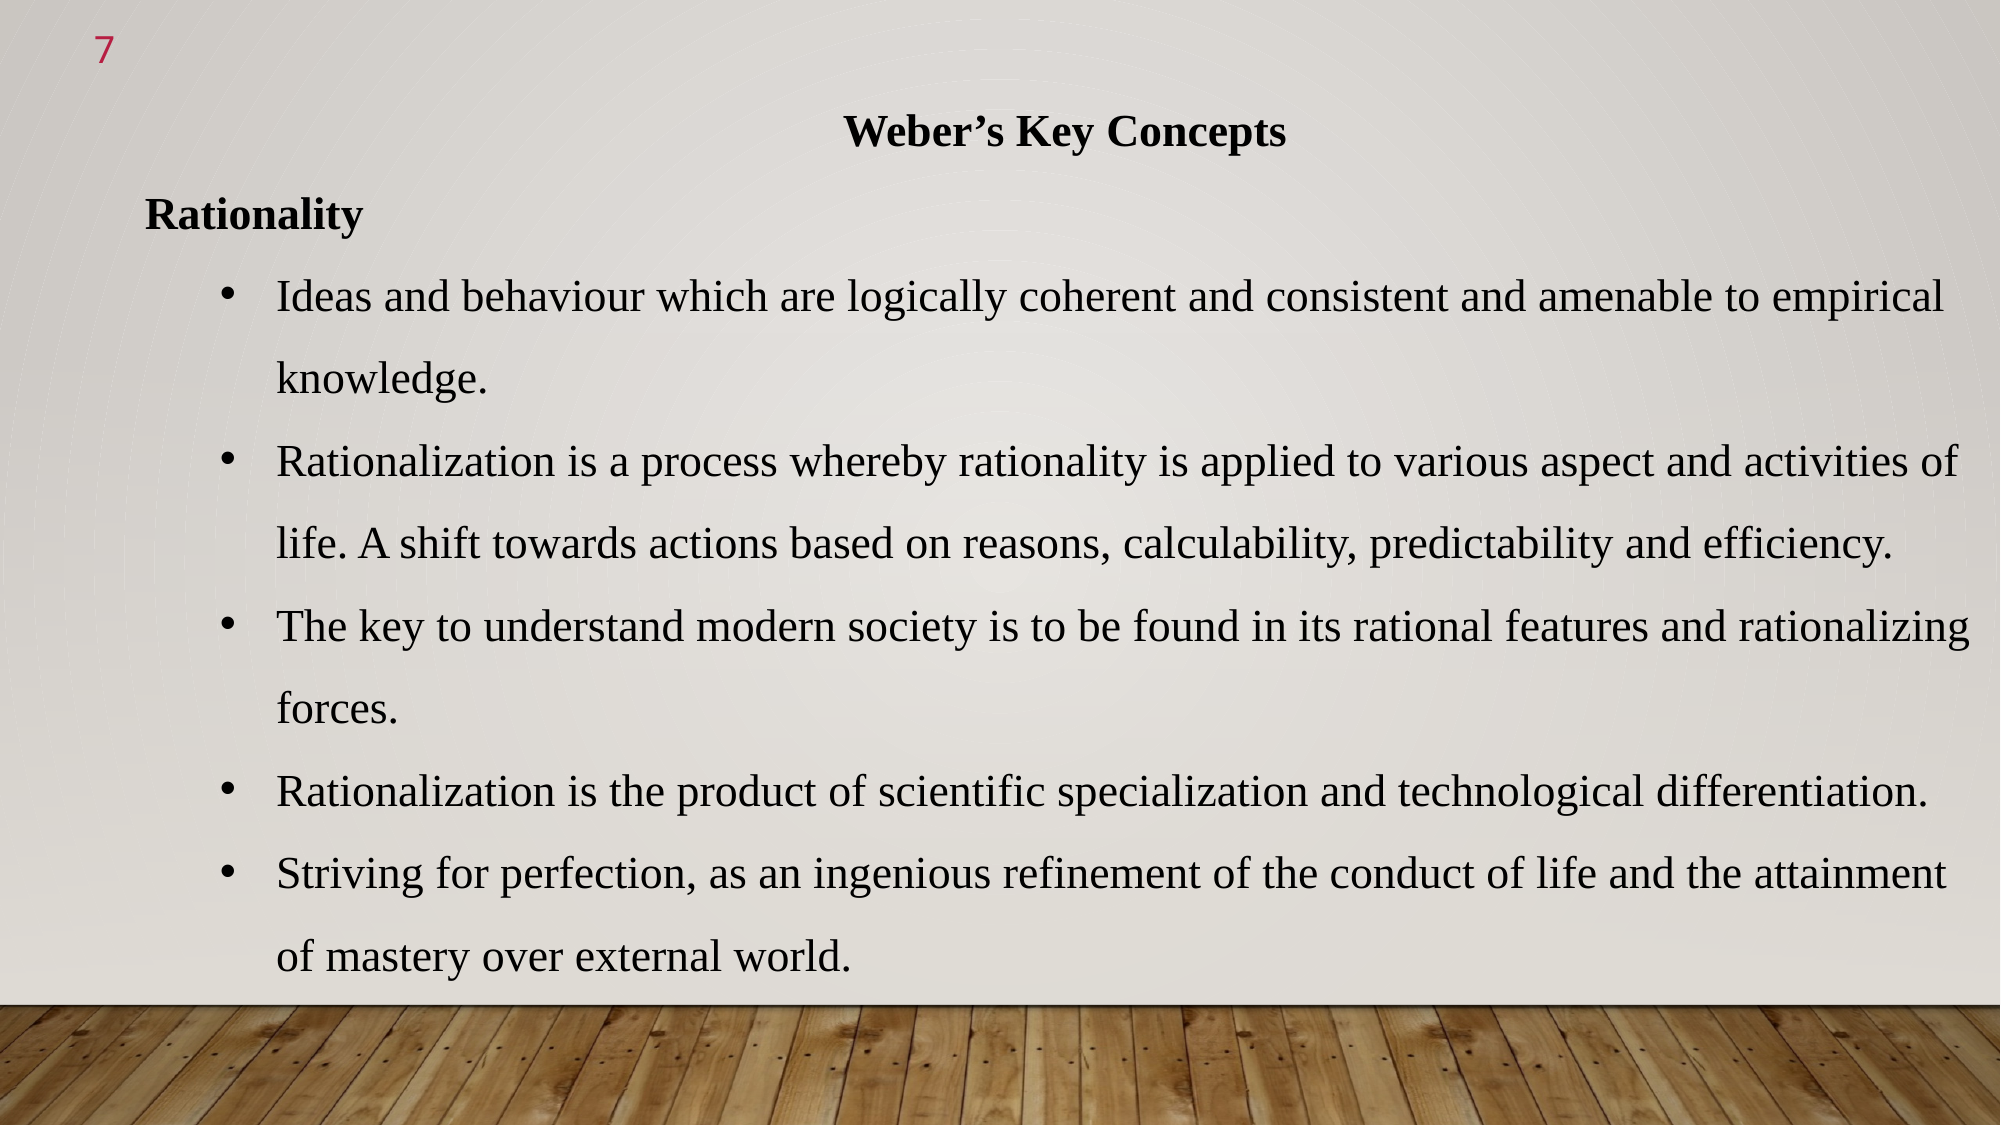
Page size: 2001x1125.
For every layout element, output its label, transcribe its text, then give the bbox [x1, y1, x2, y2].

text_box Weber’s Key Concepts Rationality Ideas and behaviour which are logically coherent and consistent and amenable to empirical knowledge. Rationalization is a process whereby rationality is applied to various aspect and activities of life. A shift towards actions based on reasons, calculability, predictability and efficiency. The key to understand modern society is to be found in its rational features and rationalizing forces. Rationalization is the product of scientific specialization and technological differentiation. Striving for perfection, as an ingenious refinement of the conduct of life and the attainment of mastery over external world. [130, 65, 2000, 988]
slide_number 21 [0, 18, 131, 102]
picture [0, 1005, 2000, 1125]
